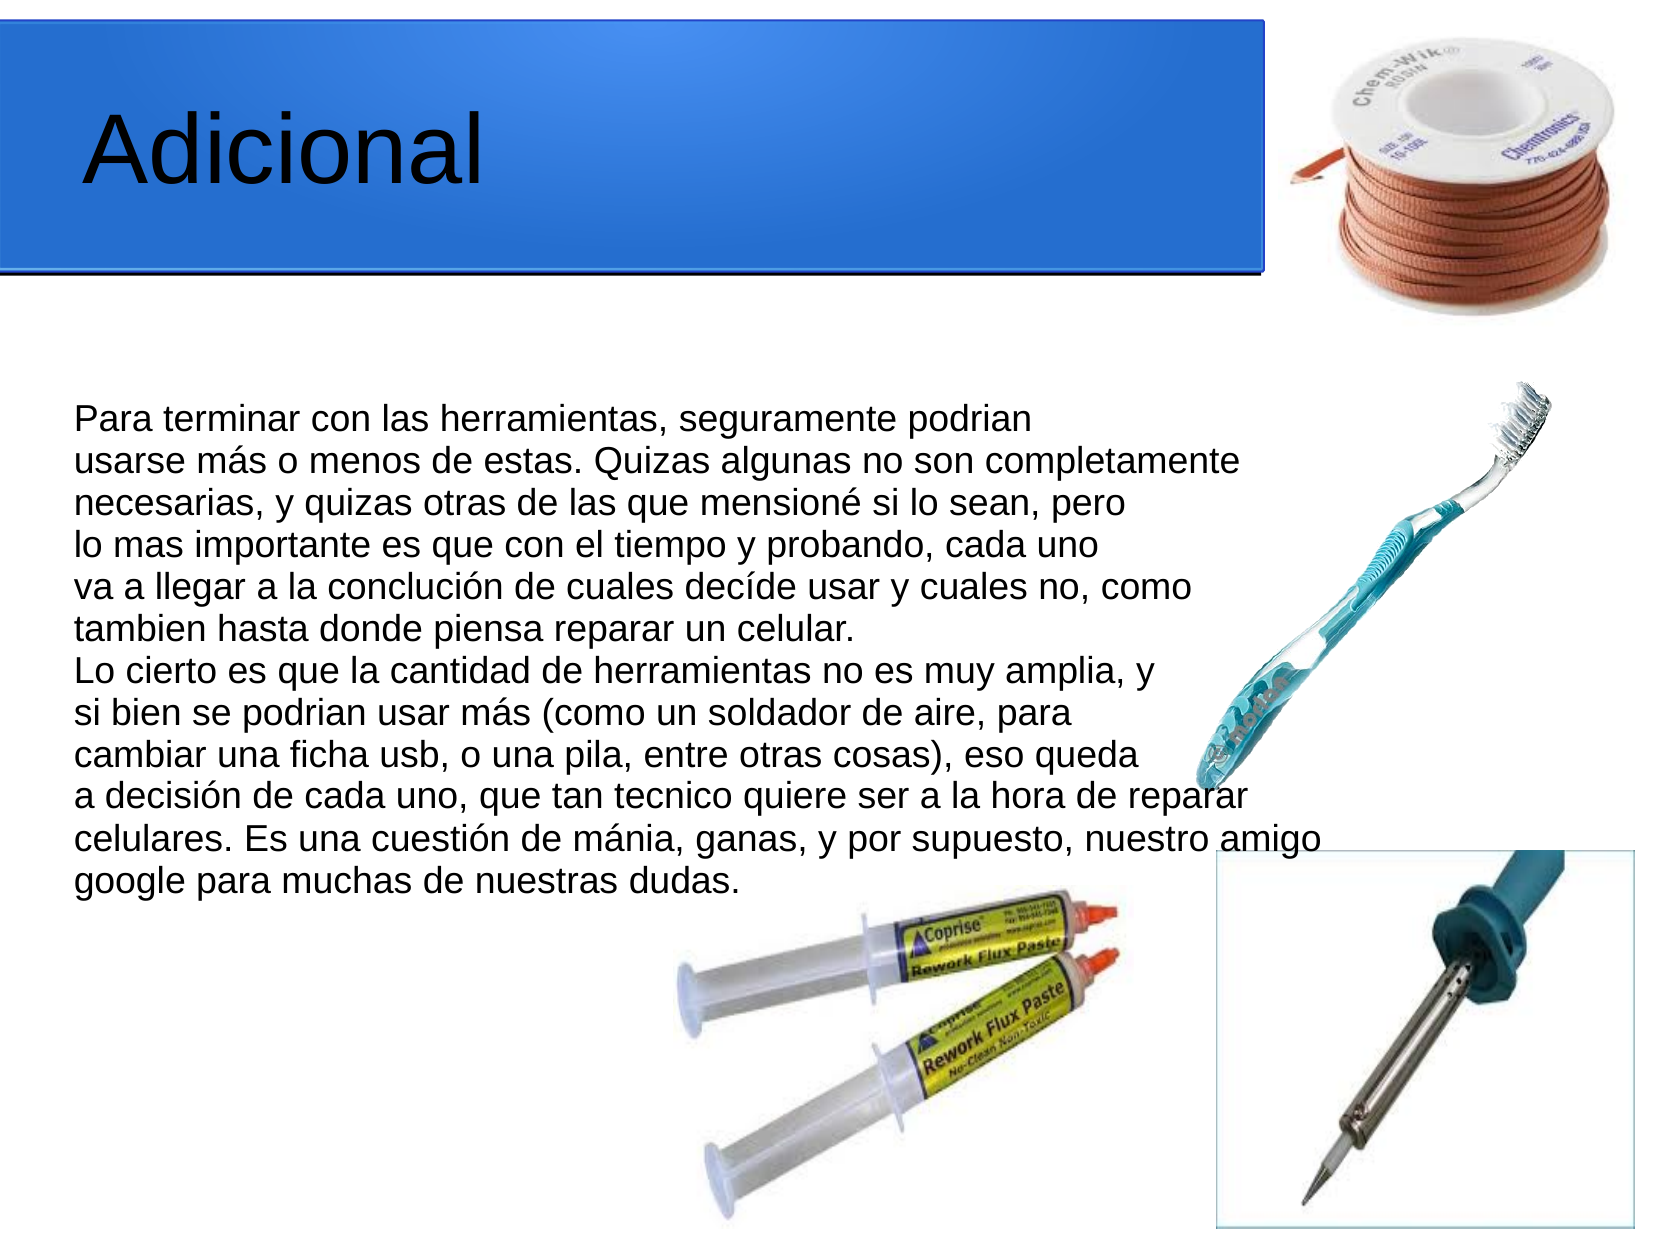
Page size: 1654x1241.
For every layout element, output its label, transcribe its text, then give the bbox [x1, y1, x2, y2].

title Adicional [82, 47, 1235, 252]
picture [1131, 366, 1583, 804]
text_box Para terminar con las herramientas, seguramente podrian usarse más o menos de estas. Quizas algunas no son completamente necesarias, y quizas otras de las que mensioné si lo sean, pero lo mas importante es que con el tiempo y probando, cada uno va a llegar a la conclución de cuales decíde usar y cuales no, como tambien hasta donde piensa reparar un celular. Lo cierto es que la cantidad de herramientas no es muy amplia, y si bien se podrian usar más (como un soldador de aire, para cambiar una ficha usb, o una pila, entre otras cosas), eso queda a decisión de cada uno, que tan tecnico quiere ser a la hora de reparar celulares. Es una cuestión de mánia, ganas, y por supuesto, nuestro amigo google para muchas de nuestras dudas. [59, 389, 1337, 909]
picture [1278, 0, 1630, 352]
picture [1216, 850, 1635, 1229]
picture [673, 909, 1134, 1229]
